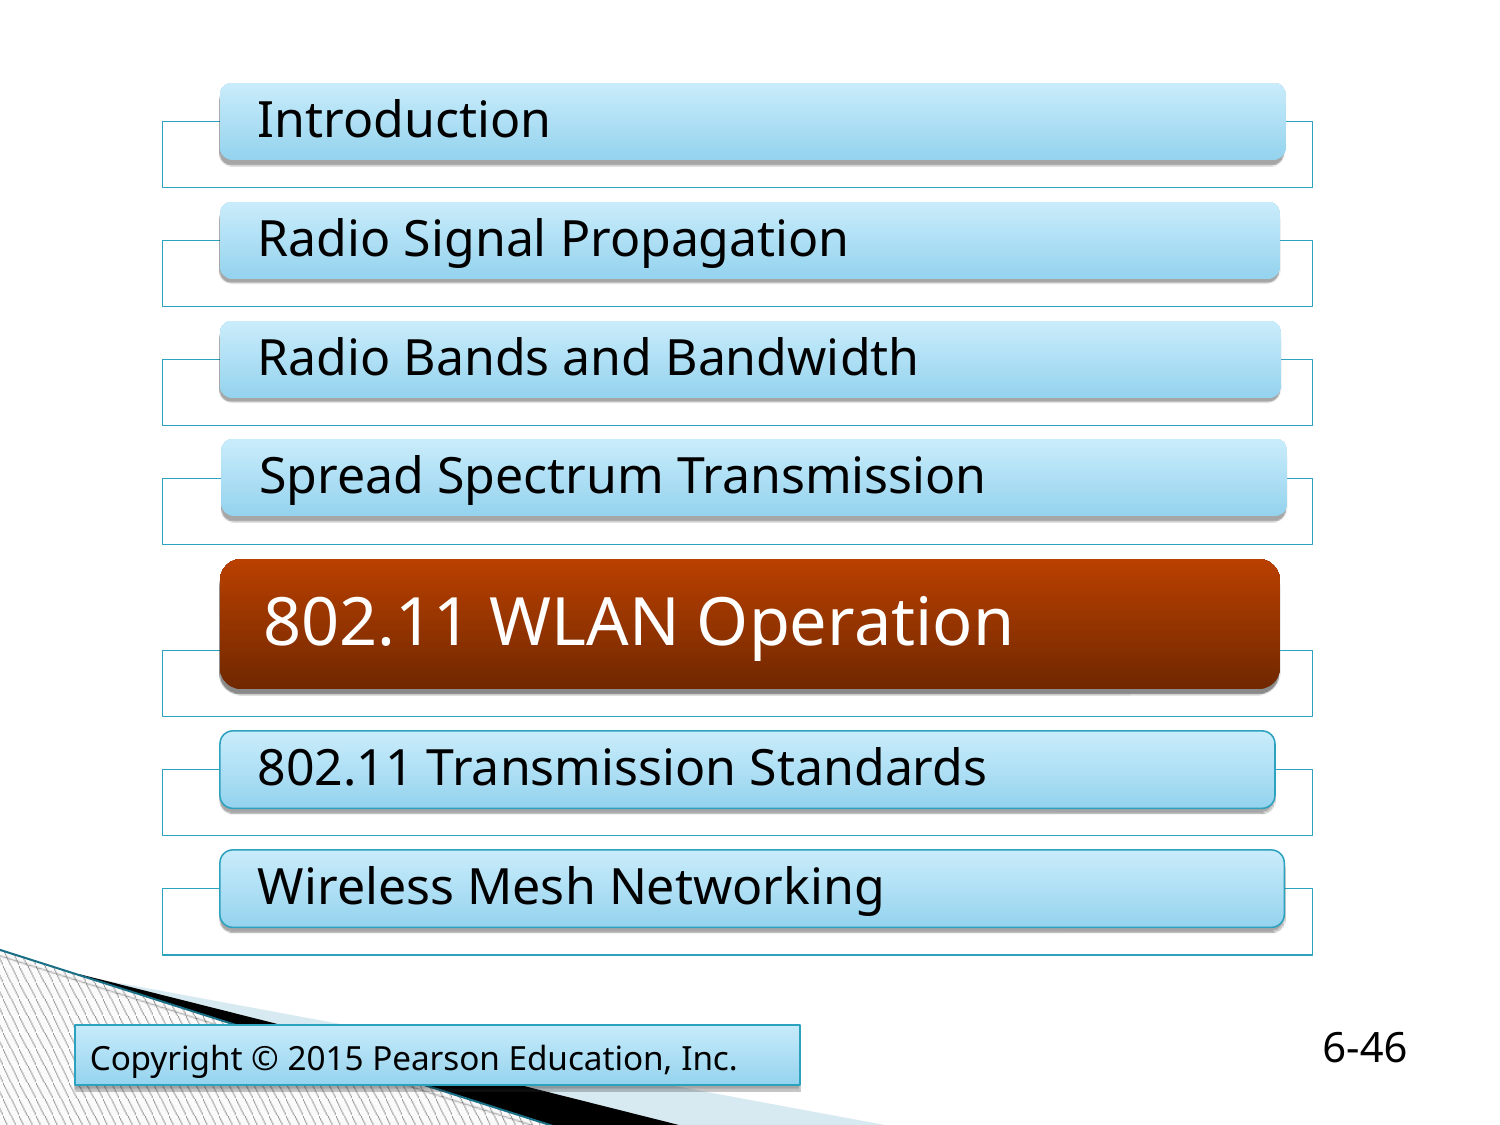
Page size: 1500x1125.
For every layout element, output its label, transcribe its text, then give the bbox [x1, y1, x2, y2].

text_box [162, 359, 1313, 426]
text_box Radio Signal Propagation [219, 201, 1280, 280]
text_box Wireless Mesh Networking [219, 849, 1285, 928]
text_box 802.11 Transmission Standards [219, 730, 1276, 809]
text_box [162, 769, 1313, 836]
text_box [162, 240, 1313, 307]
text_box [162, 121, 1313, 188]
slide_number 6-1 [1250, 1025, 1423, 1085]
footer Copyright © 2015 Pearson Education, Inc. [75, 1025, 800, 1085]
text_box Radio Bands and Bandwidth [219, 320, 1282, 399]
text_box Introduction [219, 82, 1286, 161]
text_box [162, 650, 1313, 717]
text_box [162, 888, 1313, 955]
text_box Spread Spectrum Transmission [221, 438, 1288, 517]
text_box [162, 478, 1313, 545]
picture [0, 952, 543, 1125]
text_box 802.11 WLAN Operation [219, 558, 1280, 690]
